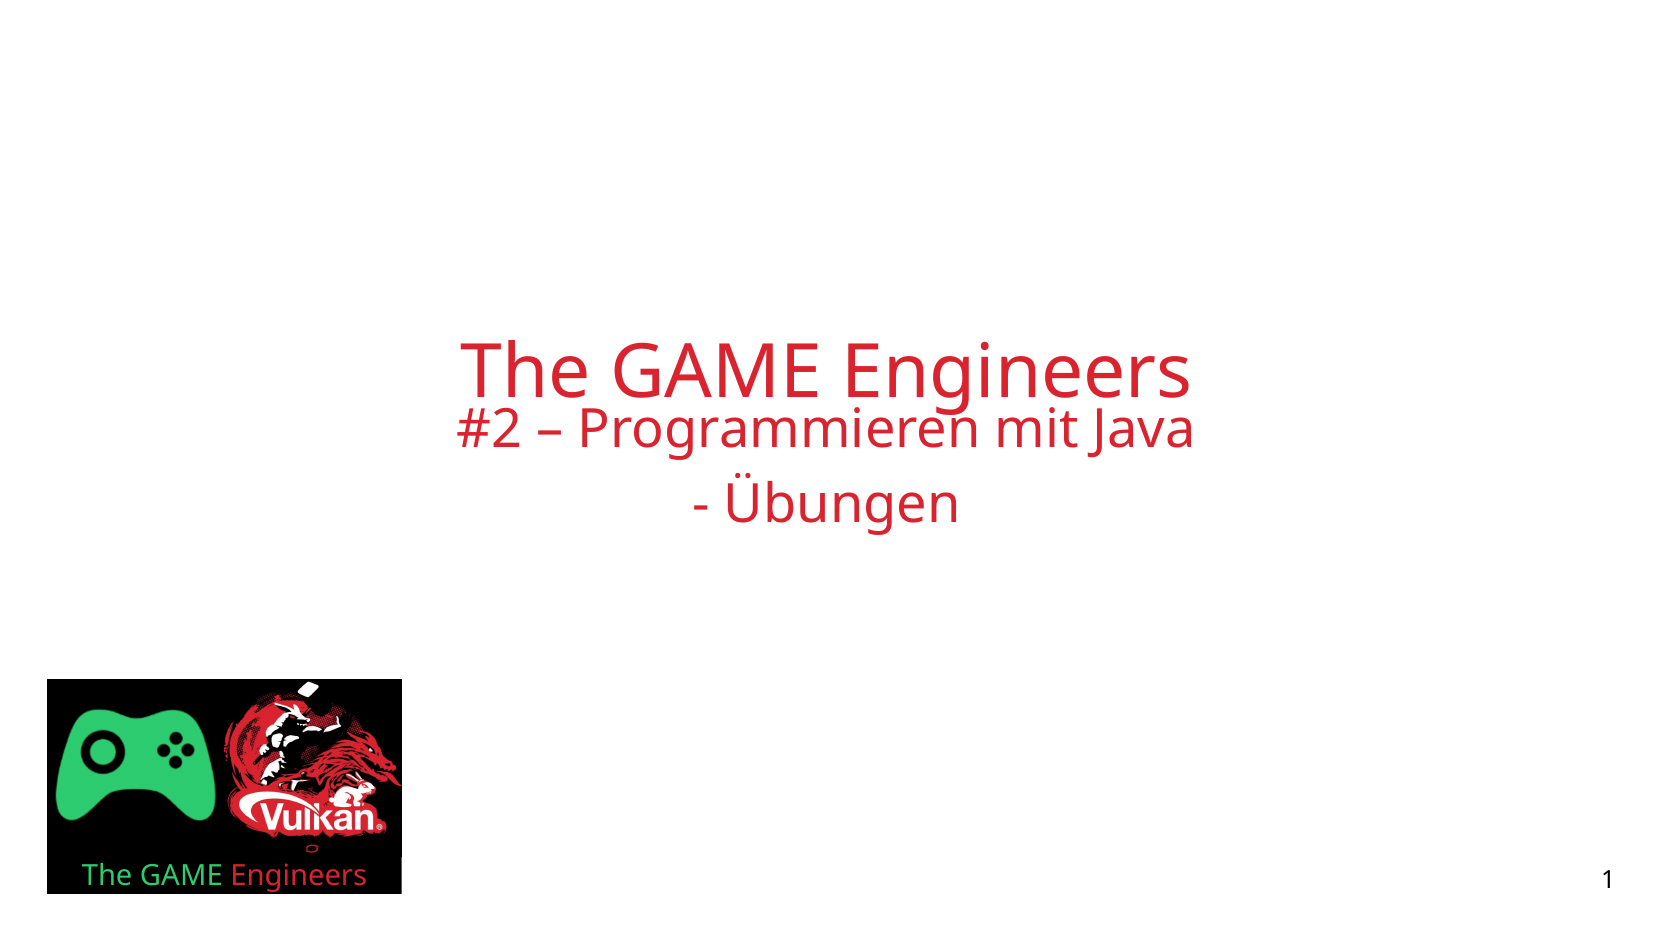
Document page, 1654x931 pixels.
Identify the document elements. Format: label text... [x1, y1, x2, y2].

title The GAME Engineers [82, 324, 1571, 400]
picture [47, 679, 402, 857]
title #2 – Programmieren mit Java - Übungen [82, 400, 1571, 528]
